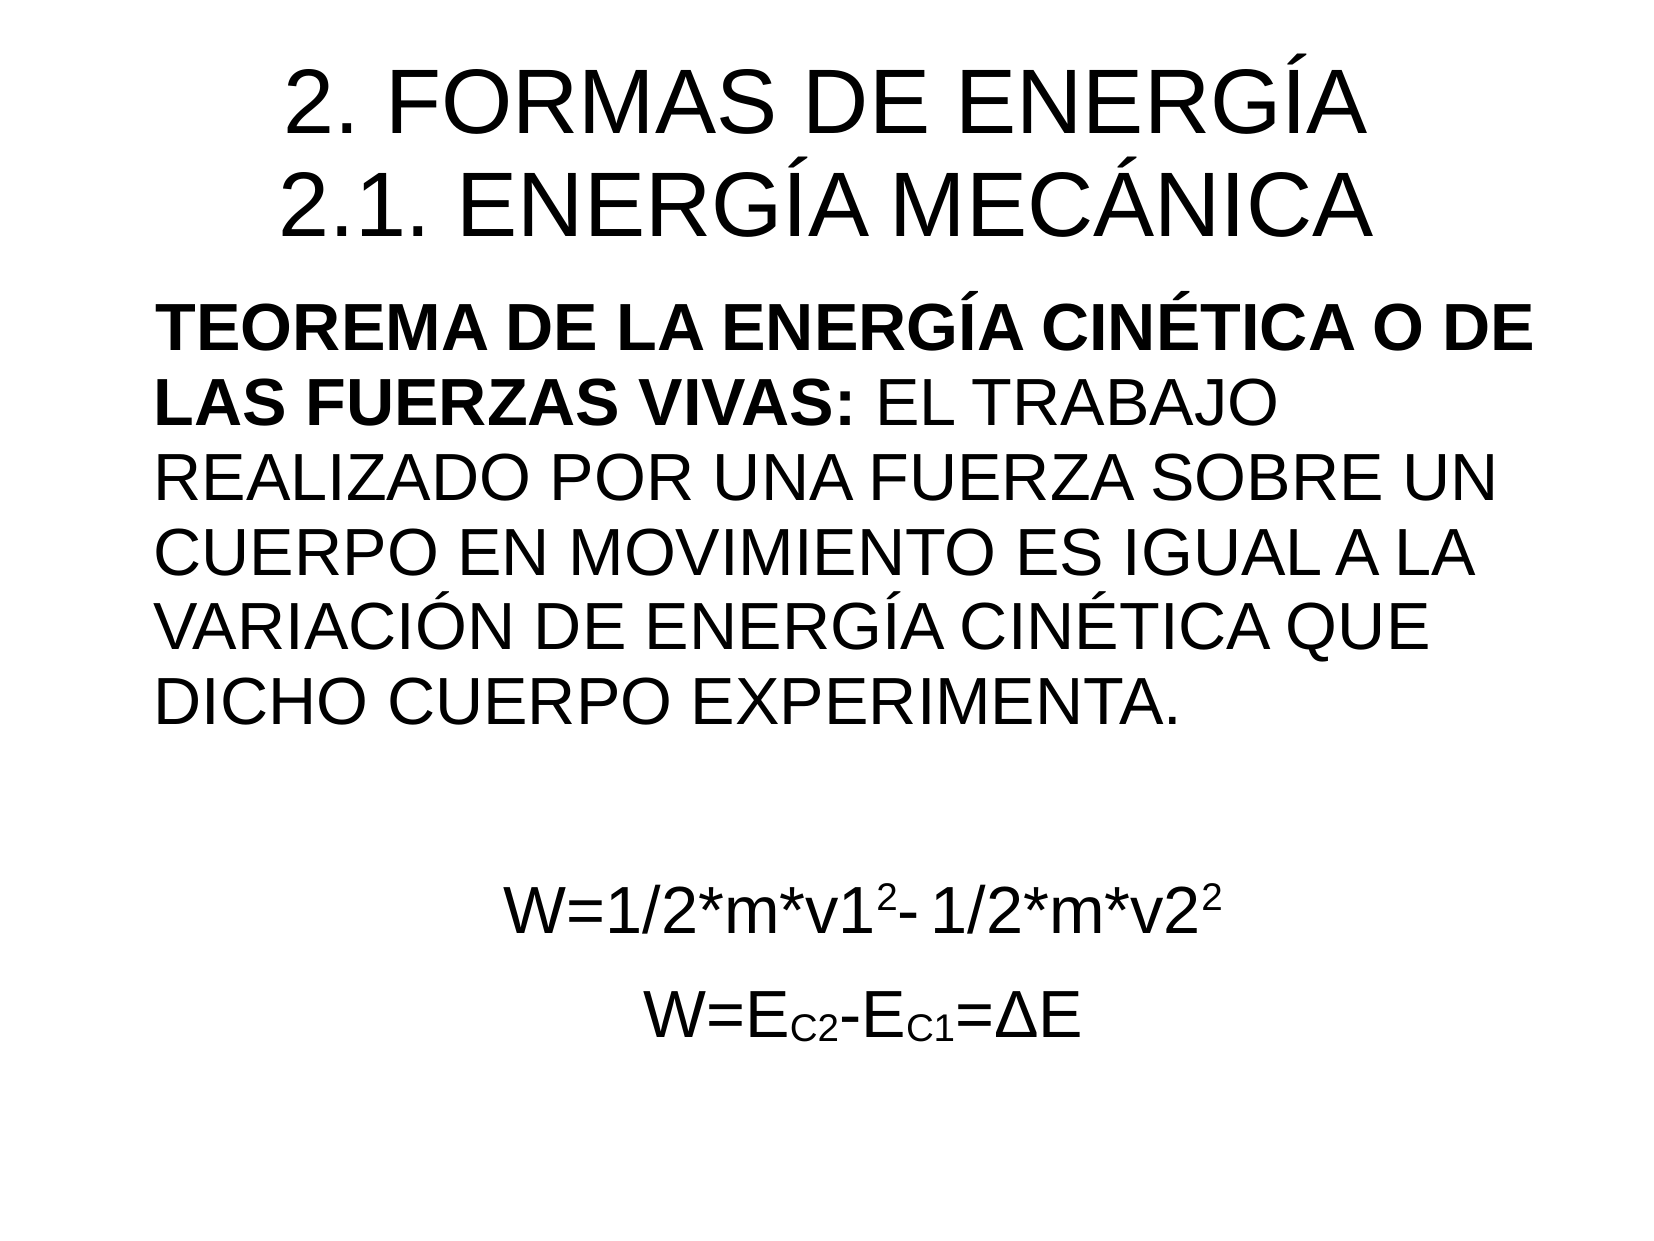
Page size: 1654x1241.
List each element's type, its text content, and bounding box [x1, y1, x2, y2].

list TEOREMA DE LA ENERGÍA CINÉTICA O DE LAS FUERZAS VIVAS: EL TRABAJO REALIZADO POR UNA FUERZA SOBRE UN CUERPO EN MOVIMIENTO ES IGUAL A LA VARIACIÓN DE ENERGÍA CINÉTICA QUE DICHO CUERPO EXPERIMENTA. W=1/2*m*v12- 1/2*m*v22 W=EC2-EC1=ΔE [82, 290, 1571, 1109]
title 2. FORMAS DE ENERGÍA 2.1. ENERGÍA MECÁNICA [82, 49, 1571, 257]
